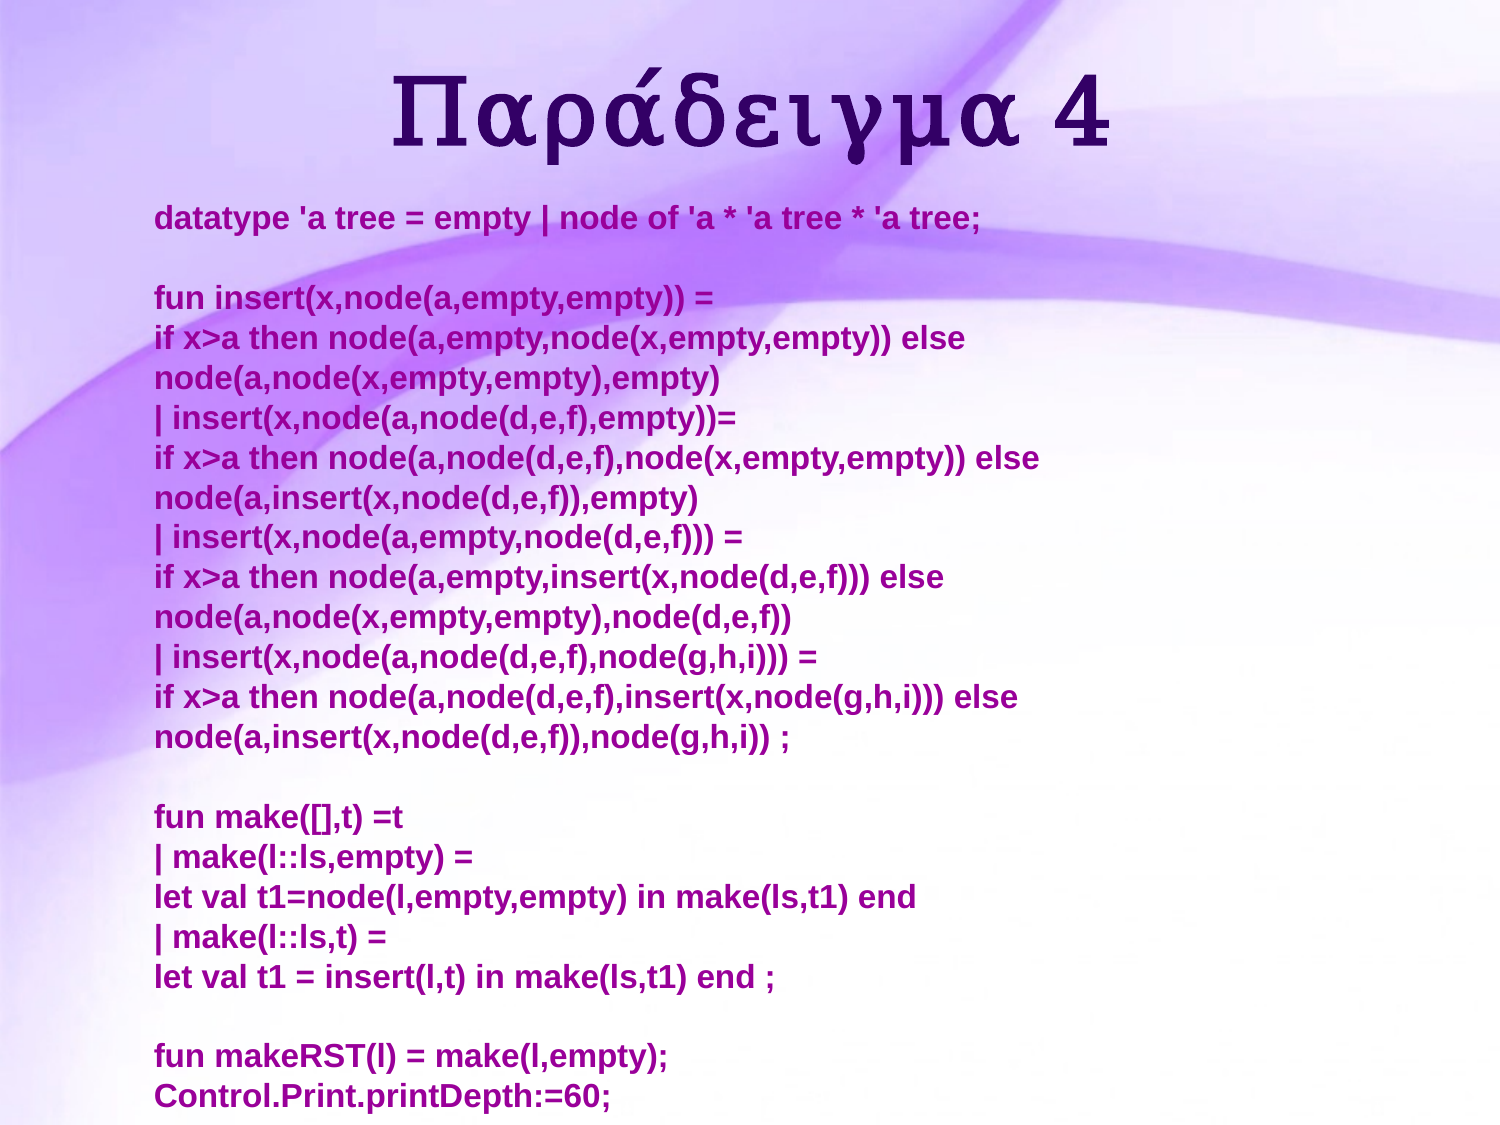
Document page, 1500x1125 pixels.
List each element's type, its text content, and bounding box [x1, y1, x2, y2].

list datatype 'a tree = empty | node of 'a * 'a tree * 'a tree; fun insert(x,node(a,empty,empty)) = if x>a then node(a,empty,node(x,empty,empty)) else node(a,node(x,empty,empty),empty) | insert(x,node(a,node(d,e,f),empty))= if x>a then node(a,node(d,e,f),node(x,empty,empty)) else node(a,insert(x,node(d,e,f)),empty) | insert(x,node(a,empty,node(d,e,f))) = if x>a then node(a,empty,insert(x,node(d,e,f))) else node(a,node(x,empty,empty),node(d,e,f)) | insert(x,node(a,node(d,e,f),node(g,h,i))) = if x>a then node(a,node(d,e,f),insert(x,node(g,h,i))) else node(a,insert(x,node(d,e,f)),node(g,h,i)) ; fun make([],t) =t | make(l::ls,empty) = let val t1=node(l,empty,empty) in make(ls,t1) end | make(l::ls,t) = let val t1 = insert(l,t) in make(ls,t1) end ; fun makeRST(l) = make(l,empty); Control.Print.printDepth:=60; [82, 188, 1425, 1075]
picture [0, 0, 1500, 1125]
title Παράδειγμα 4 [75, 45, 1425, 233]
